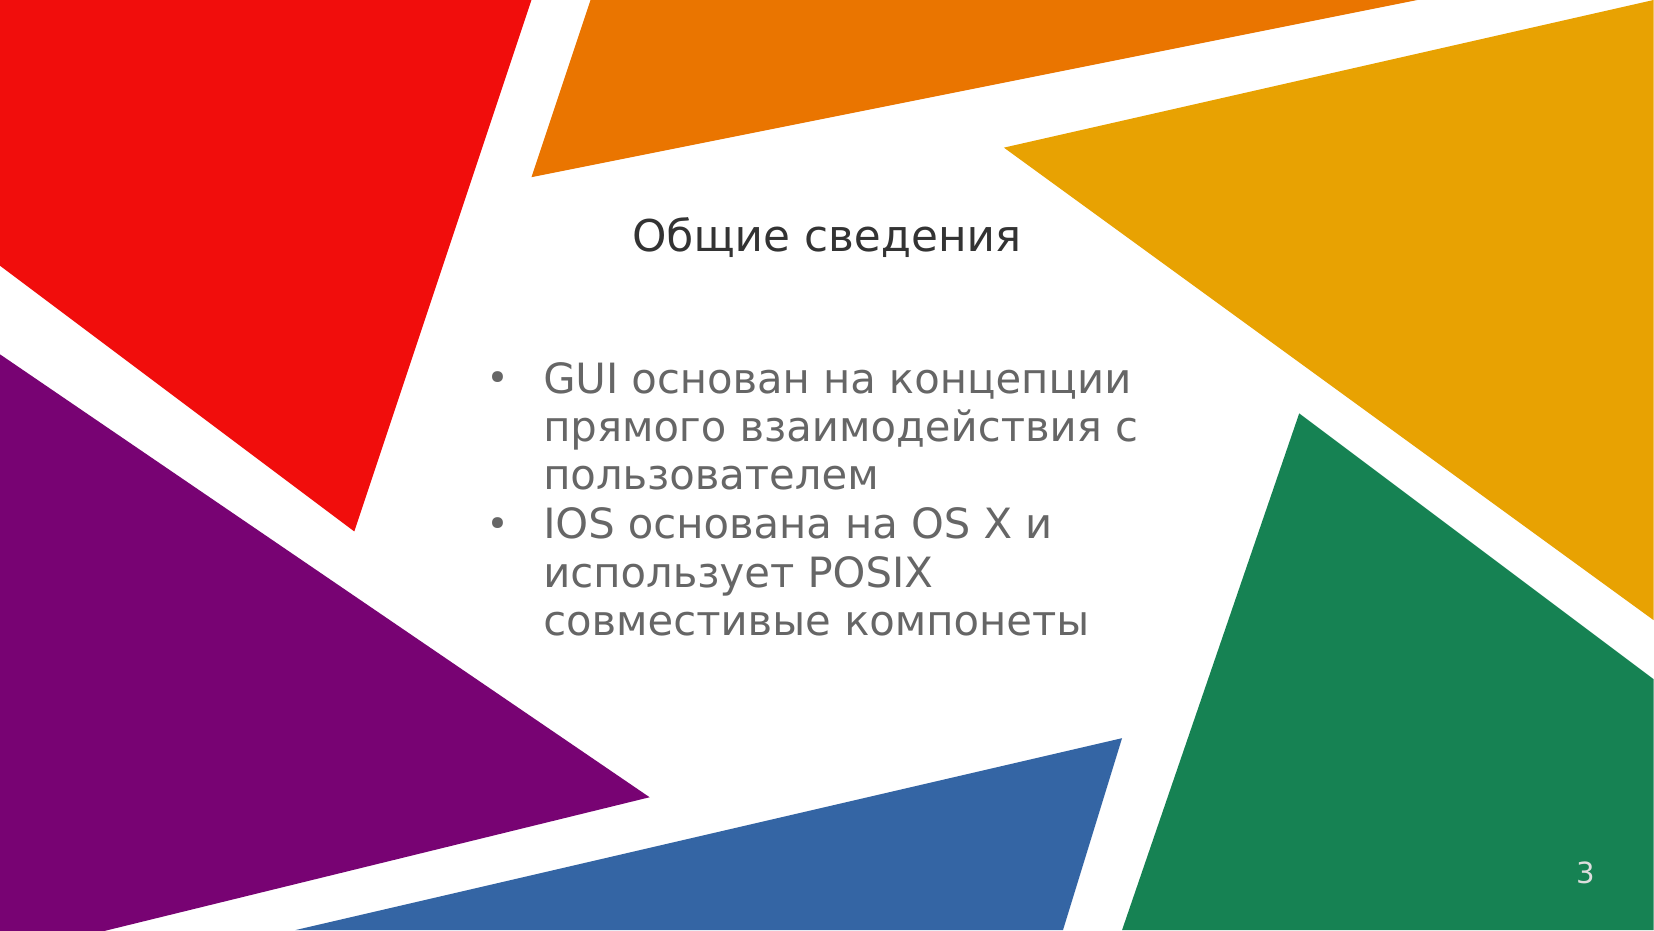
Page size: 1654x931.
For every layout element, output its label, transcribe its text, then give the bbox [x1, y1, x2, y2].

title Общие сведения [472, 147, 1182, 325]
list GUI основан на концепции прямого взаимодействия с пользователем IOS основана на OS X и использует POSIX совместивые компонеты [472, 354, 1182, 768]
